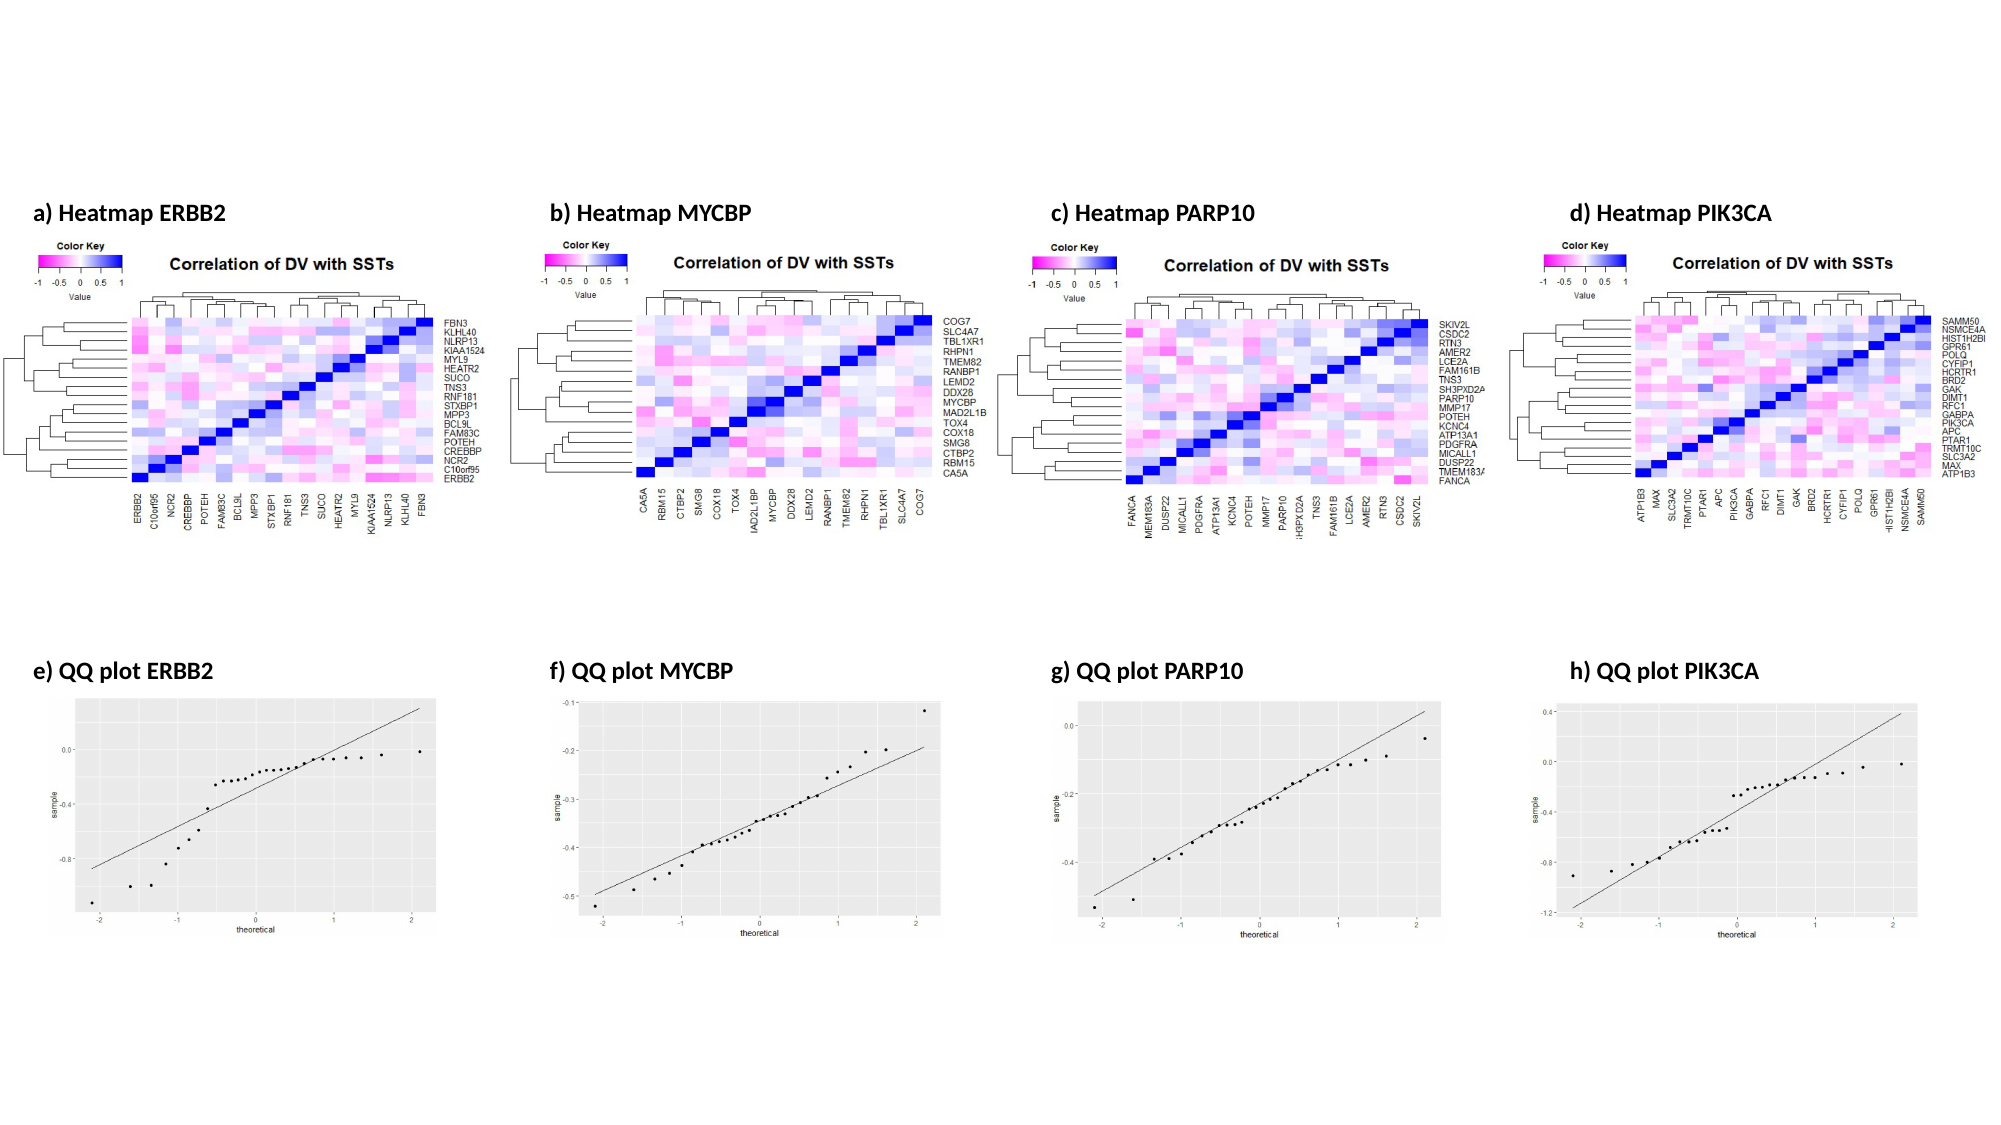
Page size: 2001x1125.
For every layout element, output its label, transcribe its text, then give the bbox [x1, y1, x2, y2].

picture [992, 239, 1501, 539]
picture [1530, 701, 1920, 940]
picture [0, 239, 488, 539]
picture [506, 239, 990, 539]
text_box f) QQ plot MYCBP [534, 647, 877, 693]
text_box e) QQ plot ERBB2 [18, 647, 360, 693]
picture [1503, 239, 1992, 539]
text_box c) Heatmap PARP10 [1036, 188, 1378, 235]
text_box g) QQ plot PARP10 [1036, 647, 1378, 693]
picture [49, 698, 437, 937]
text_box d) Heatmap PIK3CA [1554, 188, 1896, 235]
text_box h) QQ plot PIK3CA [1554, 647, 1896, 693]
text_box b) Heatmap MYCBP [534, 188, 877, 235]
picture [550, 695, 945, 939]
picture [1051, 698, 1446, 944]
text_box a) Heatmap ERBB2 [18, 188, 360, 235]
